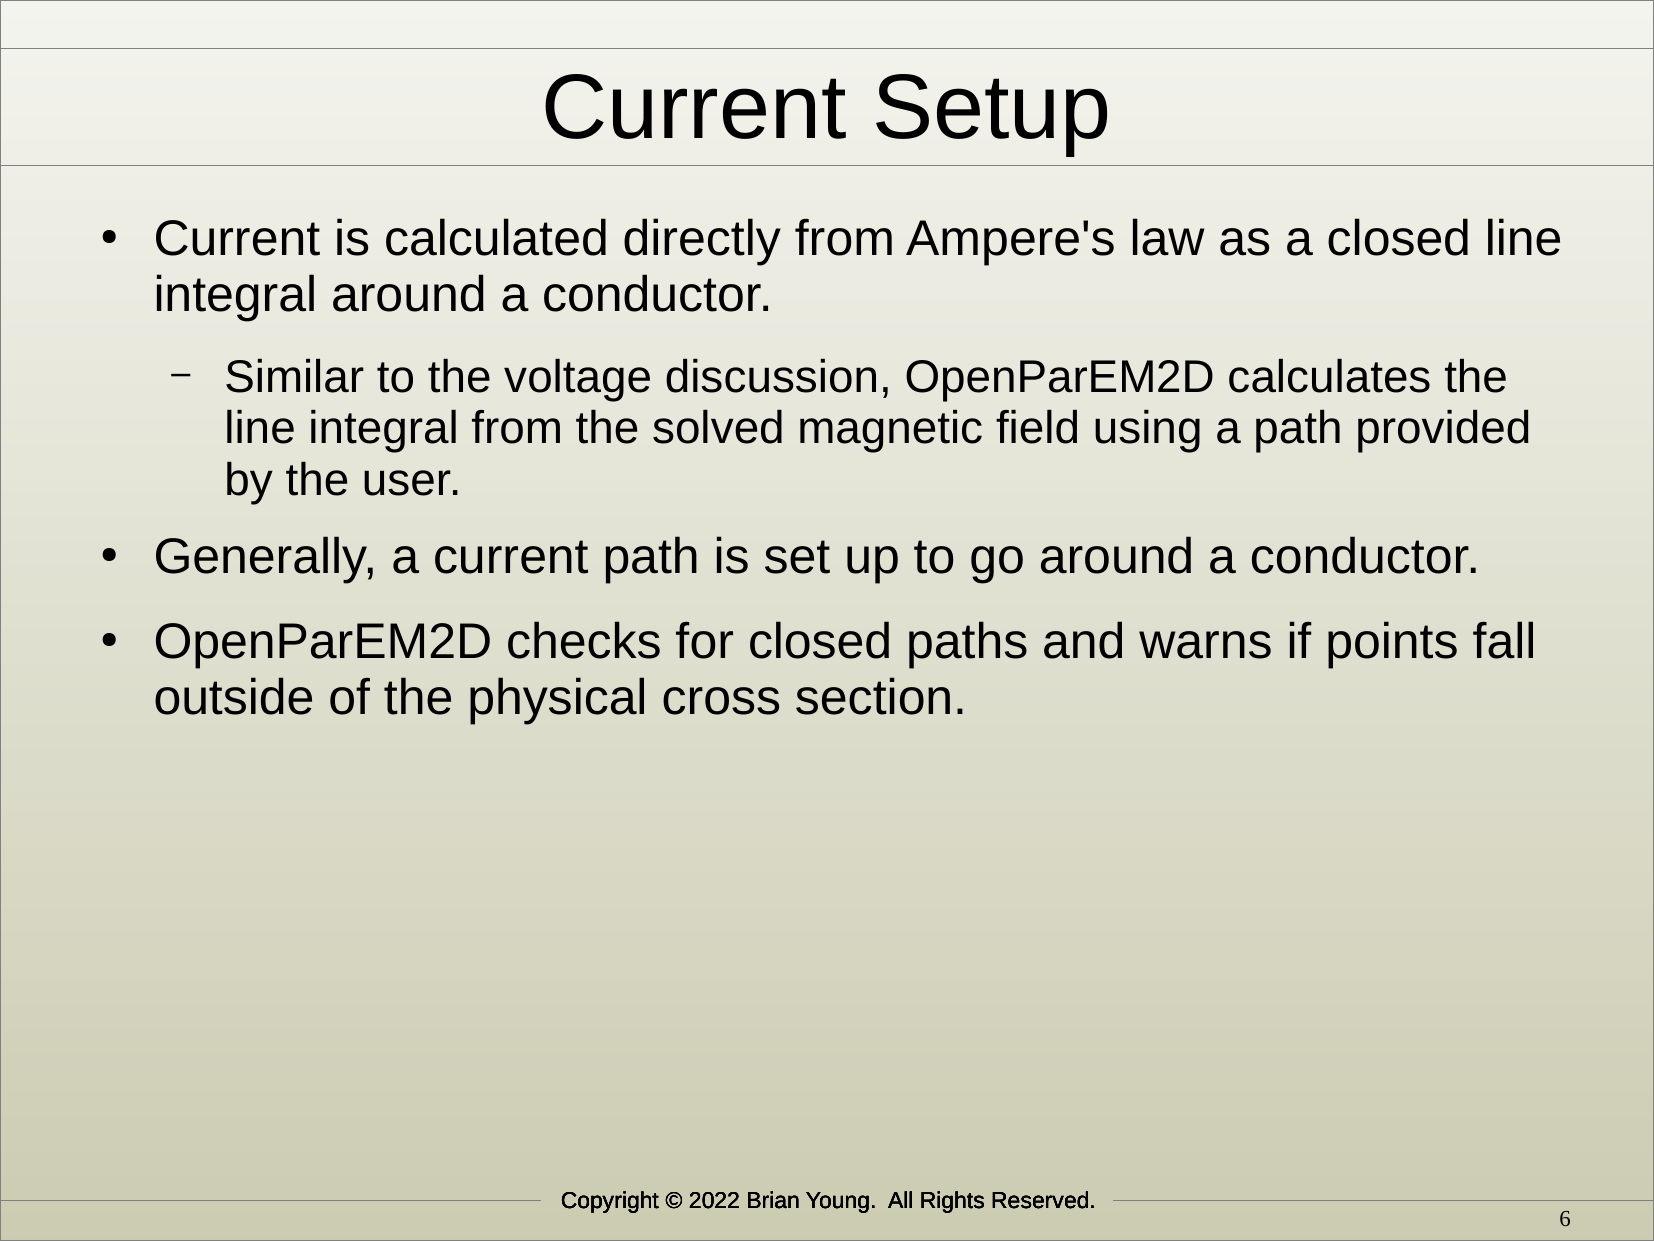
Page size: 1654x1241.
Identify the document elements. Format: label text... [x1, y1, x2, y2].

list Current is calculated directly from Ampere's law as a closed line integral around a conductor. Similar to the voltage discussion, OpenParEM2D calculates the line integral from the solved magnetic field using a path provided by the user. Generally, a current path is set up to go around a conductor. OpenParEM2D checks for closed paths and warns if points fall outside of the physical cross section. [82, 210, 1571, 1109]
title Current Setup [82, 49, 1571, 166]
